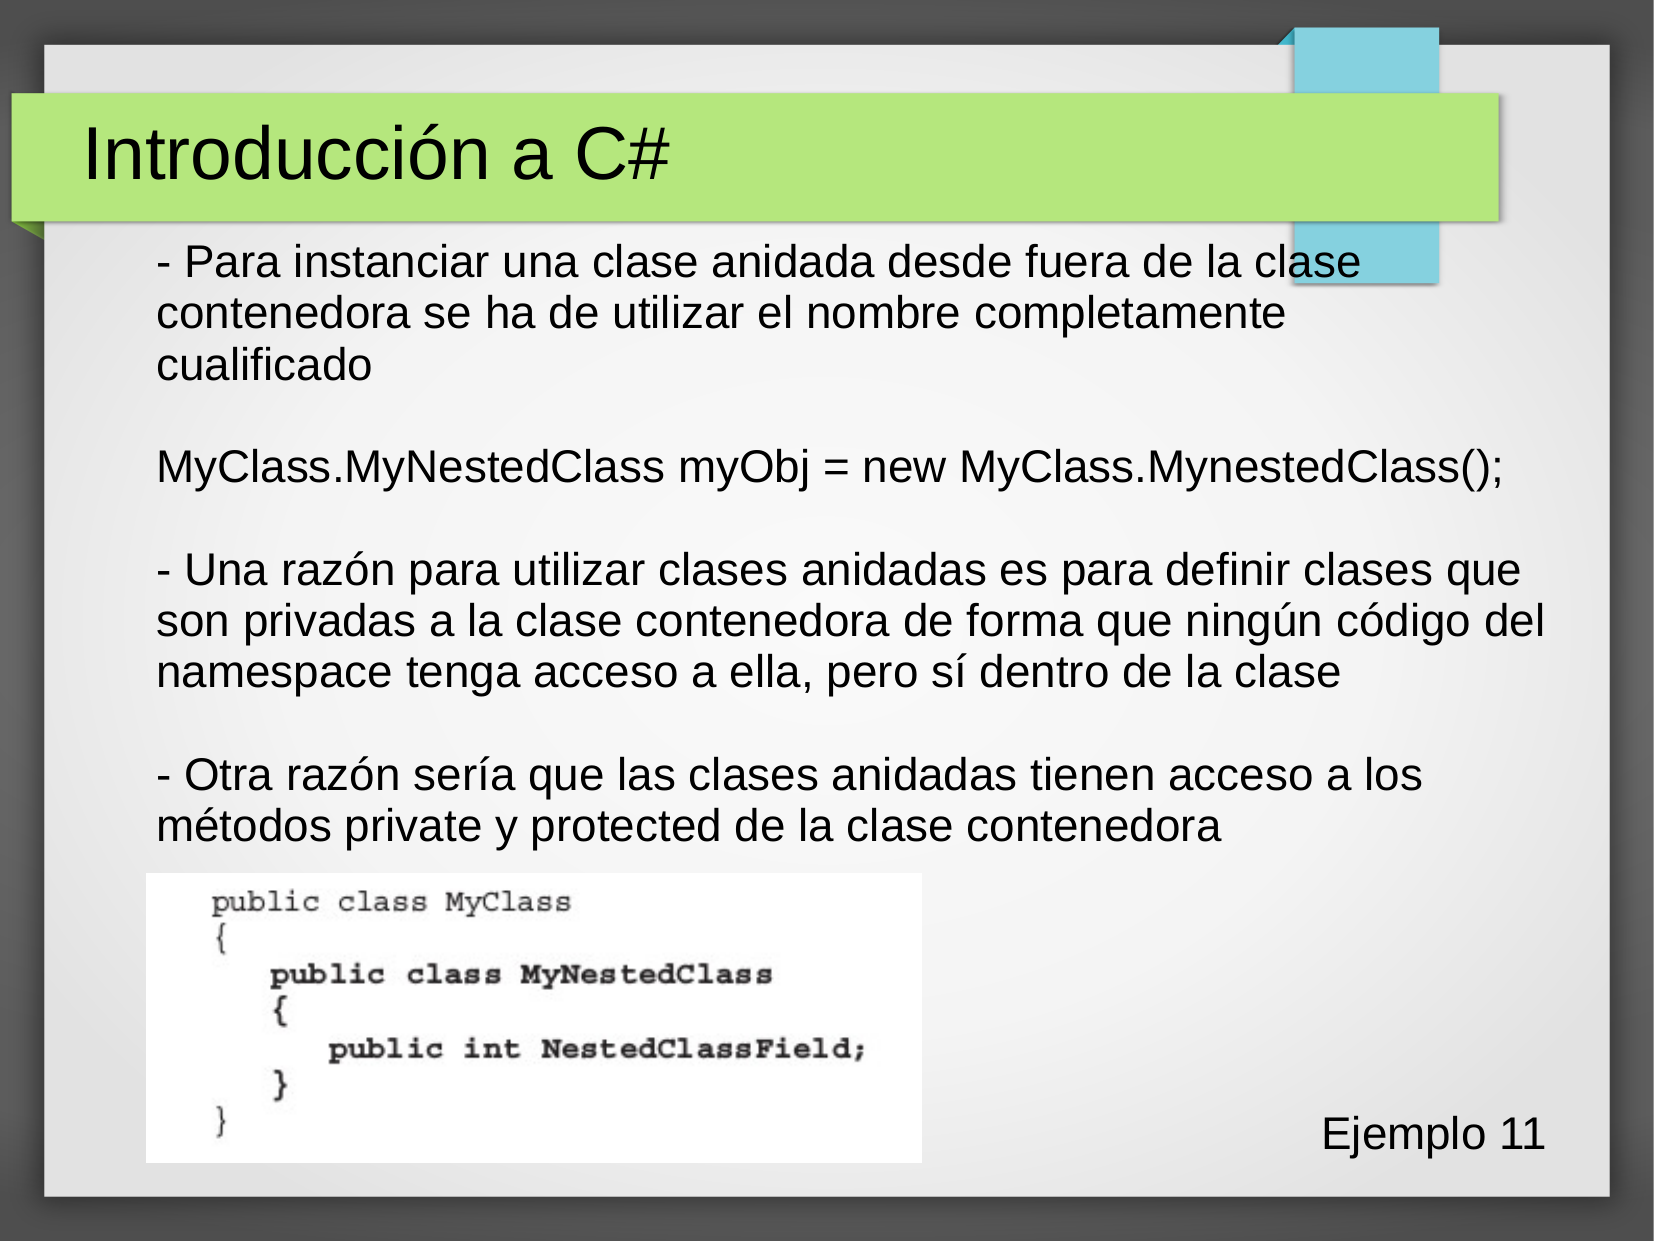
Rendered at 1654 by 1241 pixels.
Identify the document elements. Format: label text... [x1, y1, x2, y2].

picture [0, 0, 1654, 1241]
title Introducción a C# [82, 94, 1264, 213]
text_box - Para instanciar una clase anidada desde fuera de la clase contenedora se ha de utilizar el nombre completamente cualificado MyClass.MyNestedClass myObj = new MyClass.MynestedClass(); - Una razón para utilizar clases anidadas es para definir clases que son privadas a la clase contenedora de forma que ningún código del namespace tenga acceso a ella, pero sí dentro de la clase - Otra razón sería que las clases anidadas tienen acceso a los métodos private y protected de la clase contenedora Ejemplo 11 [82, 236, 1548, 1159]
